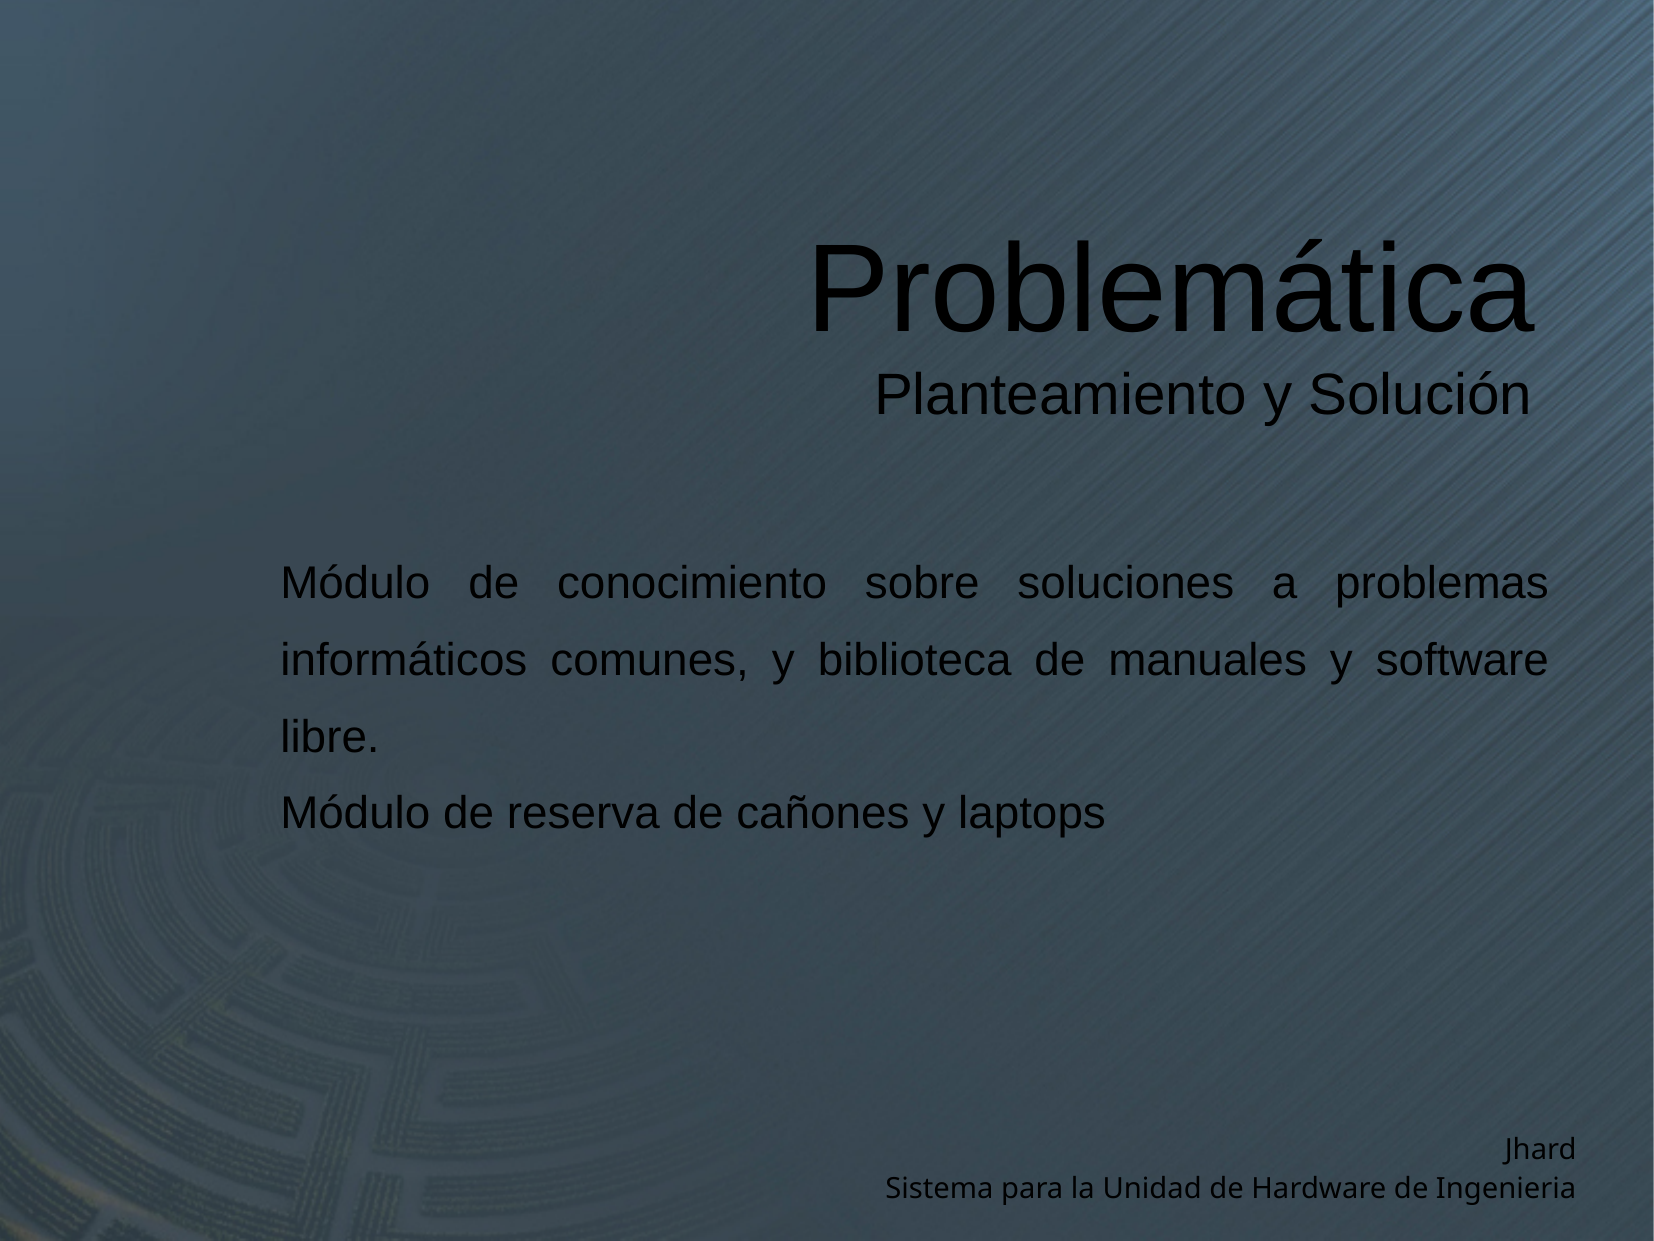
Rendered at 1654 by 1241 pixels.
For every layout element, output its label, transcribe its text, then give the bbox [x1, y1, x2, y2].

title Problemática [584, 191, 1536, 384]
picture [0, 0, 1654, 1241]
text_box Planteamiento y Solución [603, 354, 1548, 435]
text_box Módulo de conocimiento sobre soluciones a problemas informáticos comunes, y biblioteca de manuales y software libre. Módulo de reserva de cañones y laptops [265, 472, 1565, 1093]
